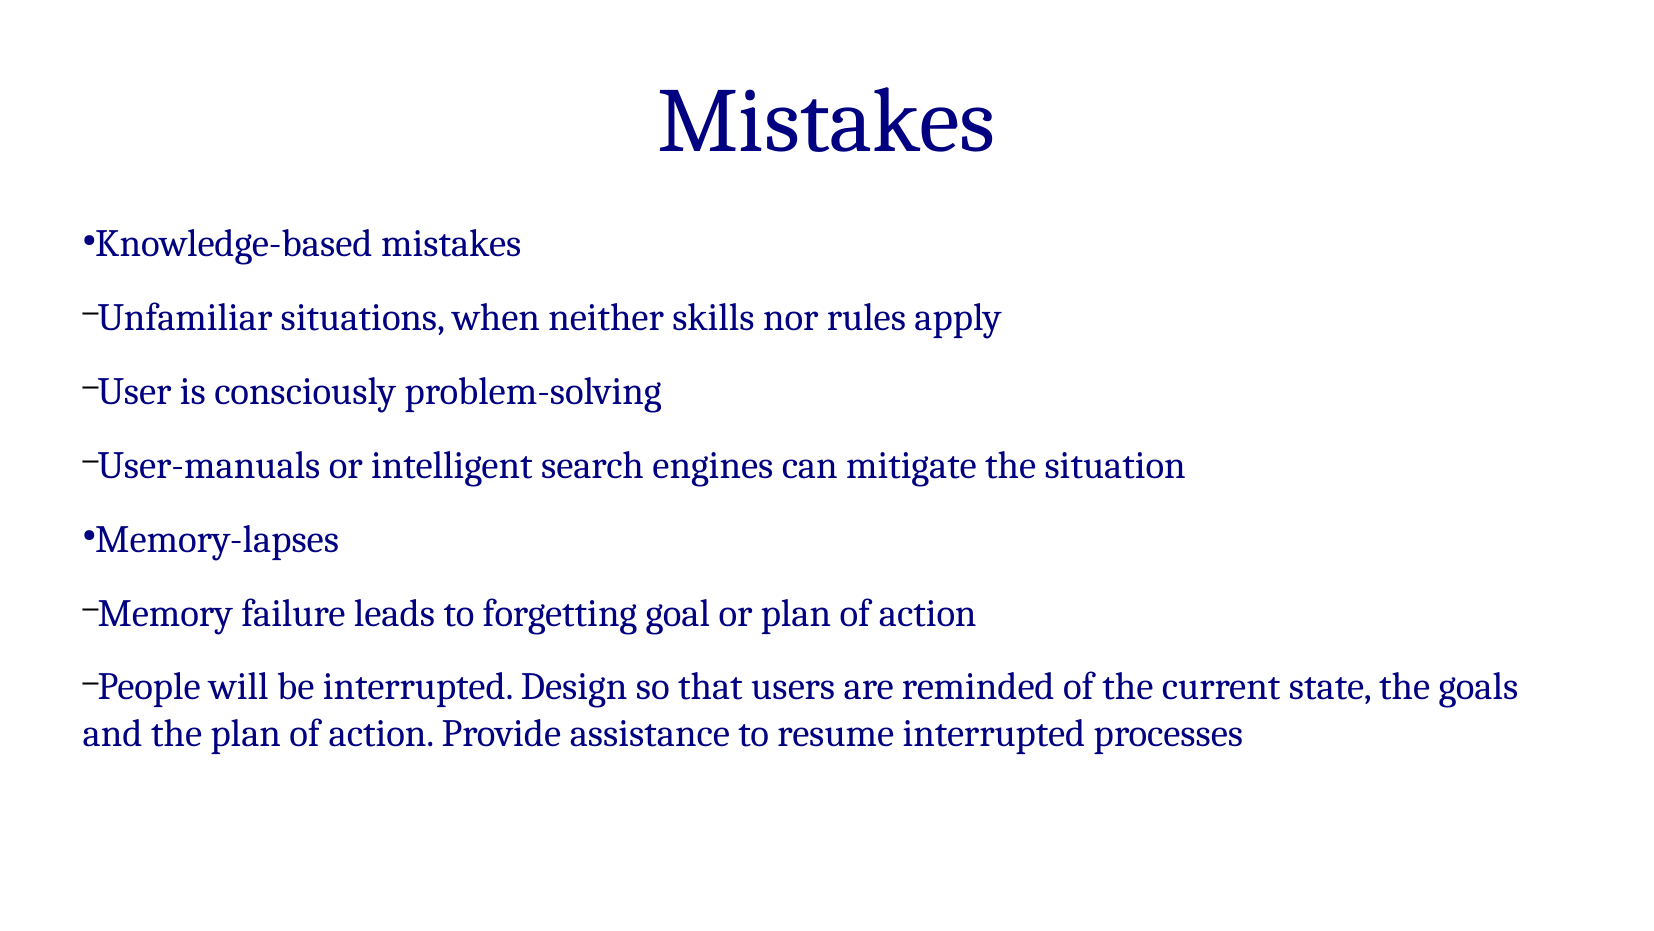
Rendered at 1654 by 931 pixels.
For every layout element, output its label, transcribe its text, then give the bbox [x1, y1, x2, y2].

list Knowledge-based mistakes Unfamiliar situations, when neither skills nor rules apply User is consciously problem-solving User-manuals or intelligent search engines can mitigate the situation Memory-lapses Memory failure leads to forgetting goal or plan of action People will be interrupted. Design so that users are reminded of the current state, the goals and the plan of action. Provide assistance to resume interrupted processes [82, 217, 1571, 758]
title Mistakes [82, 37, 1571, 193]
